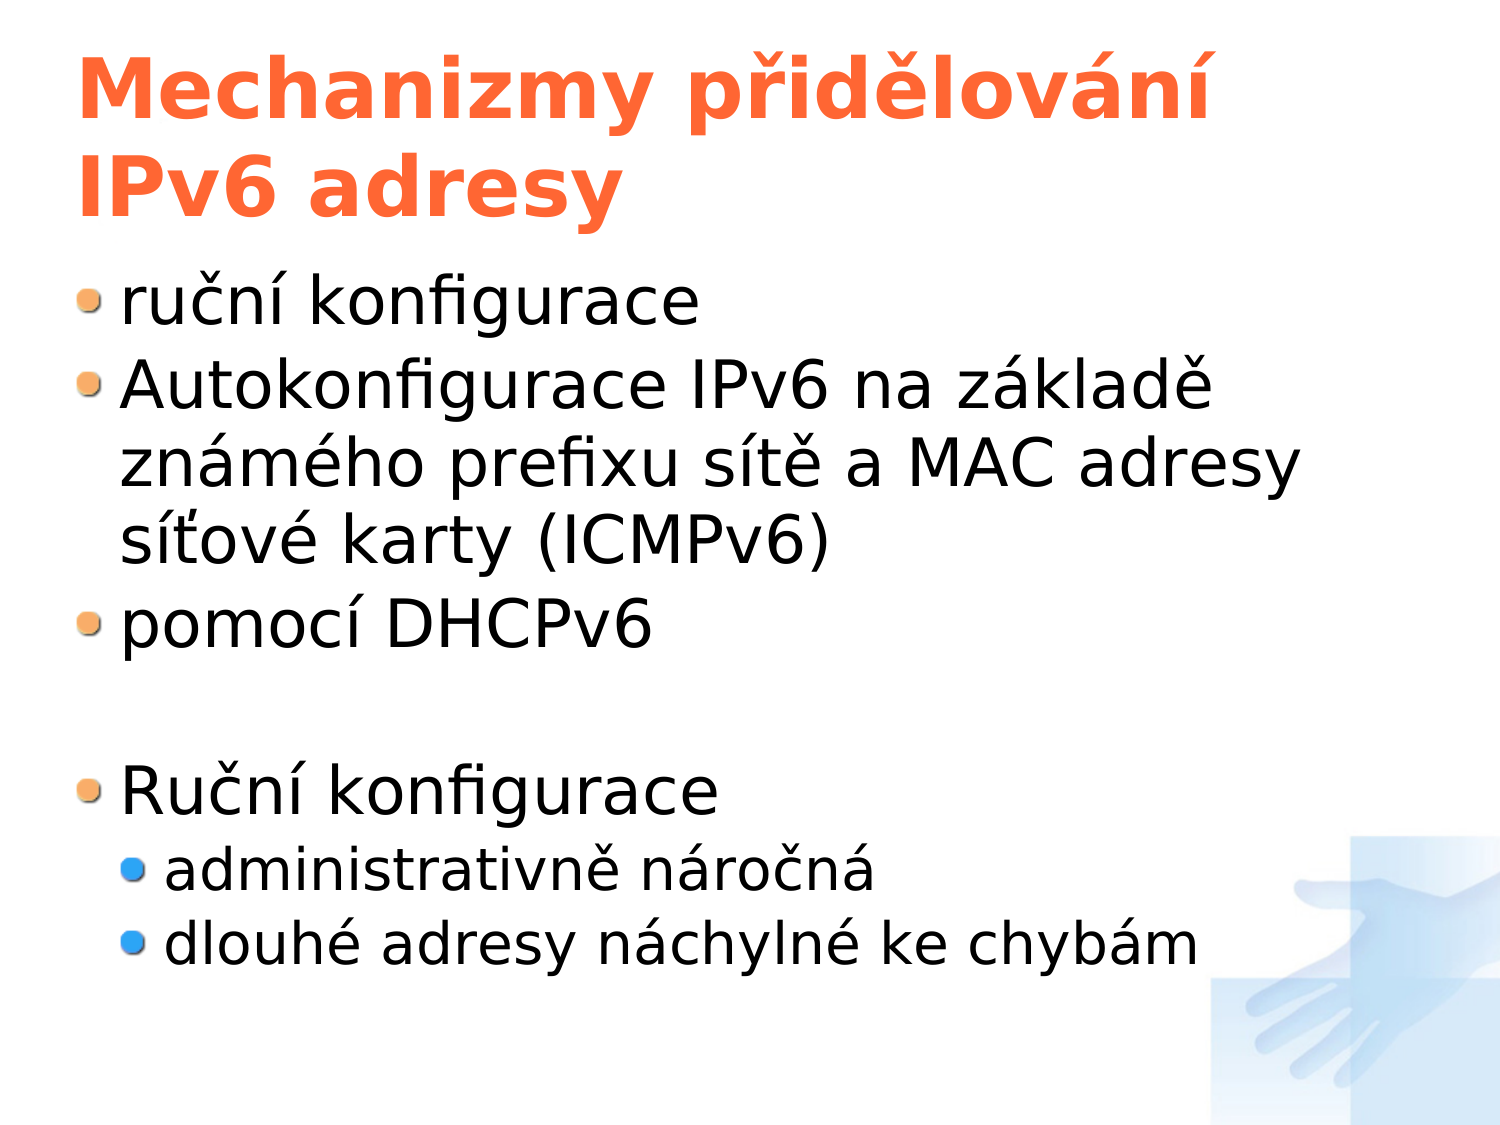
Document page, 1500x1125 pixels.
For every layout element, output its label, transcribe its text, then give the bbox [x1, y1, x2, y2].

list ruční konfigurace Autokonfigurace IPv6 na základě známého prefixu sítě a MAC adresy síťové karty (ICMPv6) pomocí DHCPv6 Ruční konfigurace administrativně náročná dlouhé adresy náchylné ke chybám [75, 262, 1426, 991]
picture [0, 0, 1500, 1125]
title Mechanizmy přidělování IPv6 adresy [75, 28, 1426, 250]
